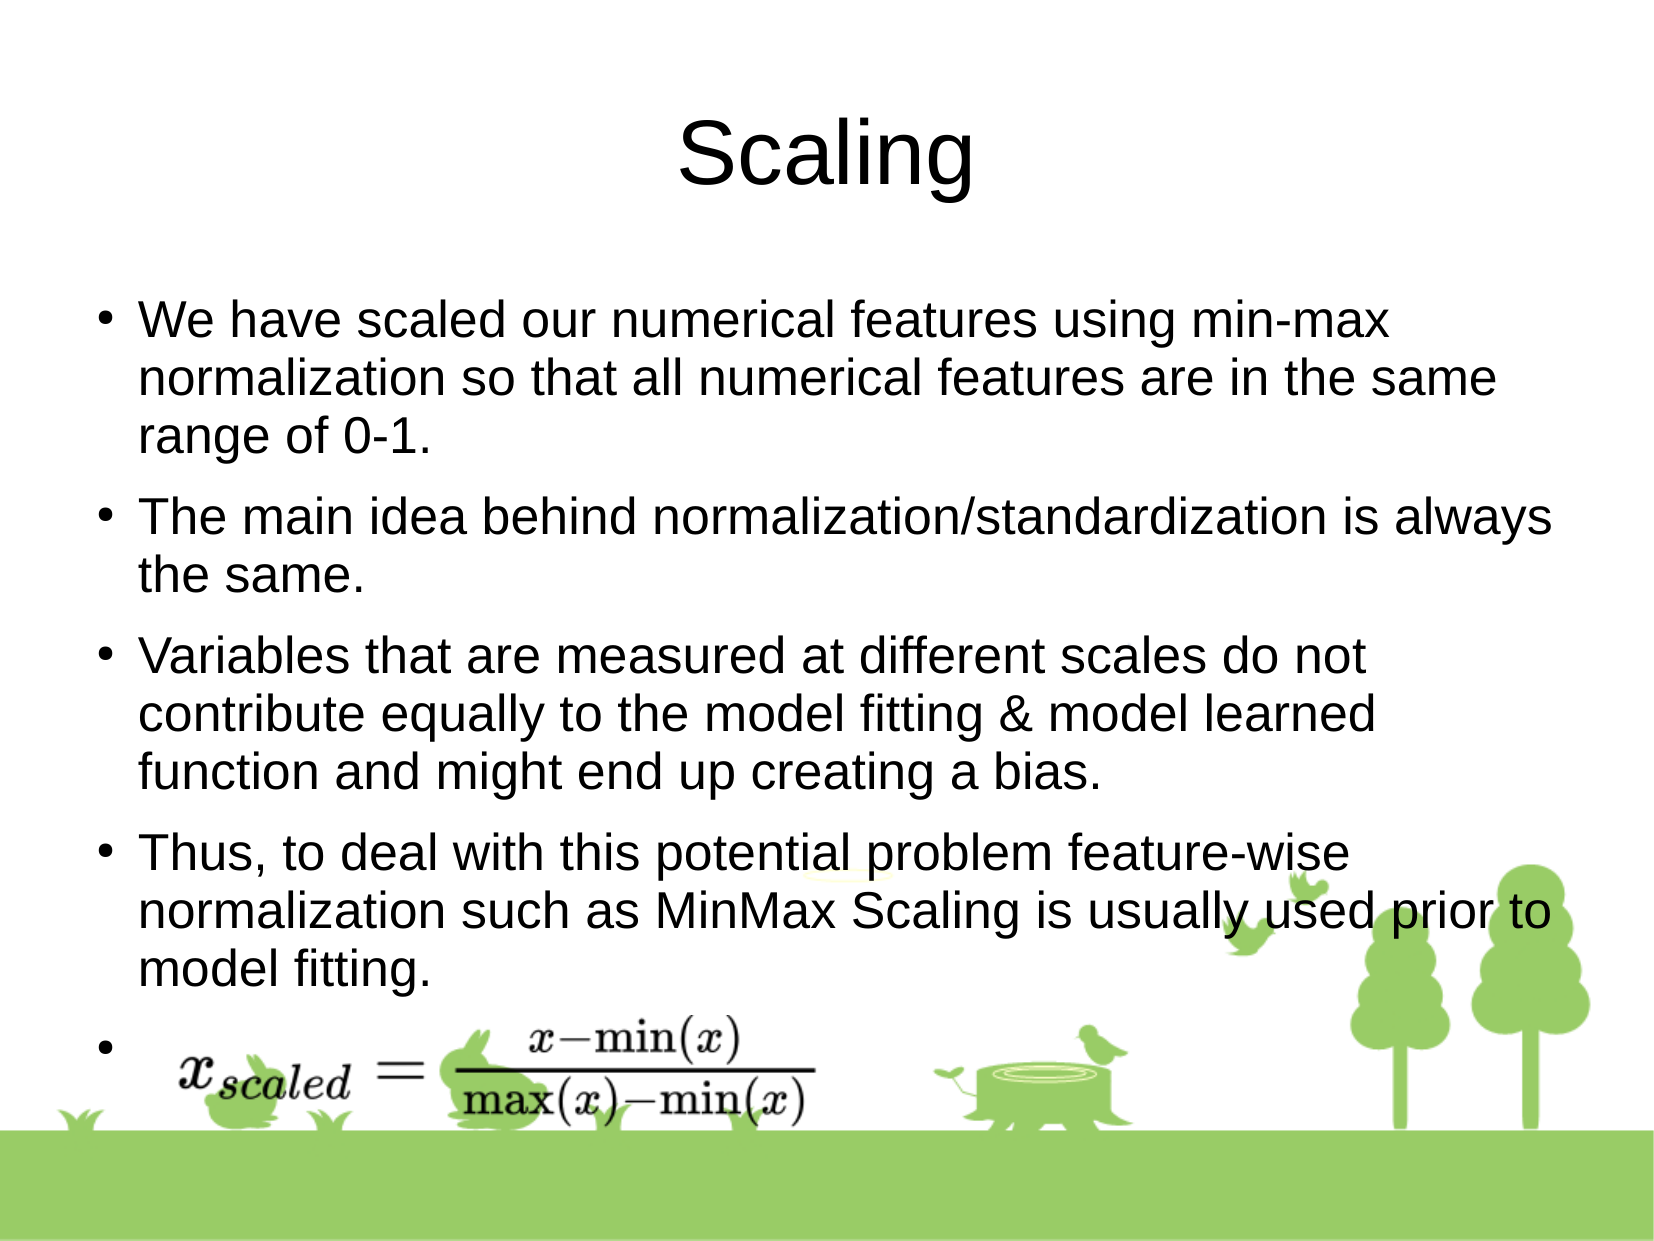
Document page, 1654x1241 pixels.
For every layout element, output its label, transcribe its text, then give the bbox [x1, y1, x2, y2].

list We have scaled our numerical features using min-max normalization so that all numerical features are in the same range of 0-1. The main idea behind normalization/standardization is always the same. Variables that are measured at different scales do not contribute equally to the model fitting & model learned function and might end up creating a bias. Thus, to deal with this potential problem feature-wise normalization such as MinMax Scaling is usually used prior to model fitting. [82, 290, 1571, 1010]
picture [0, 0, 1654, 1241]
title Scaling [82, 49, 1571, 257]
